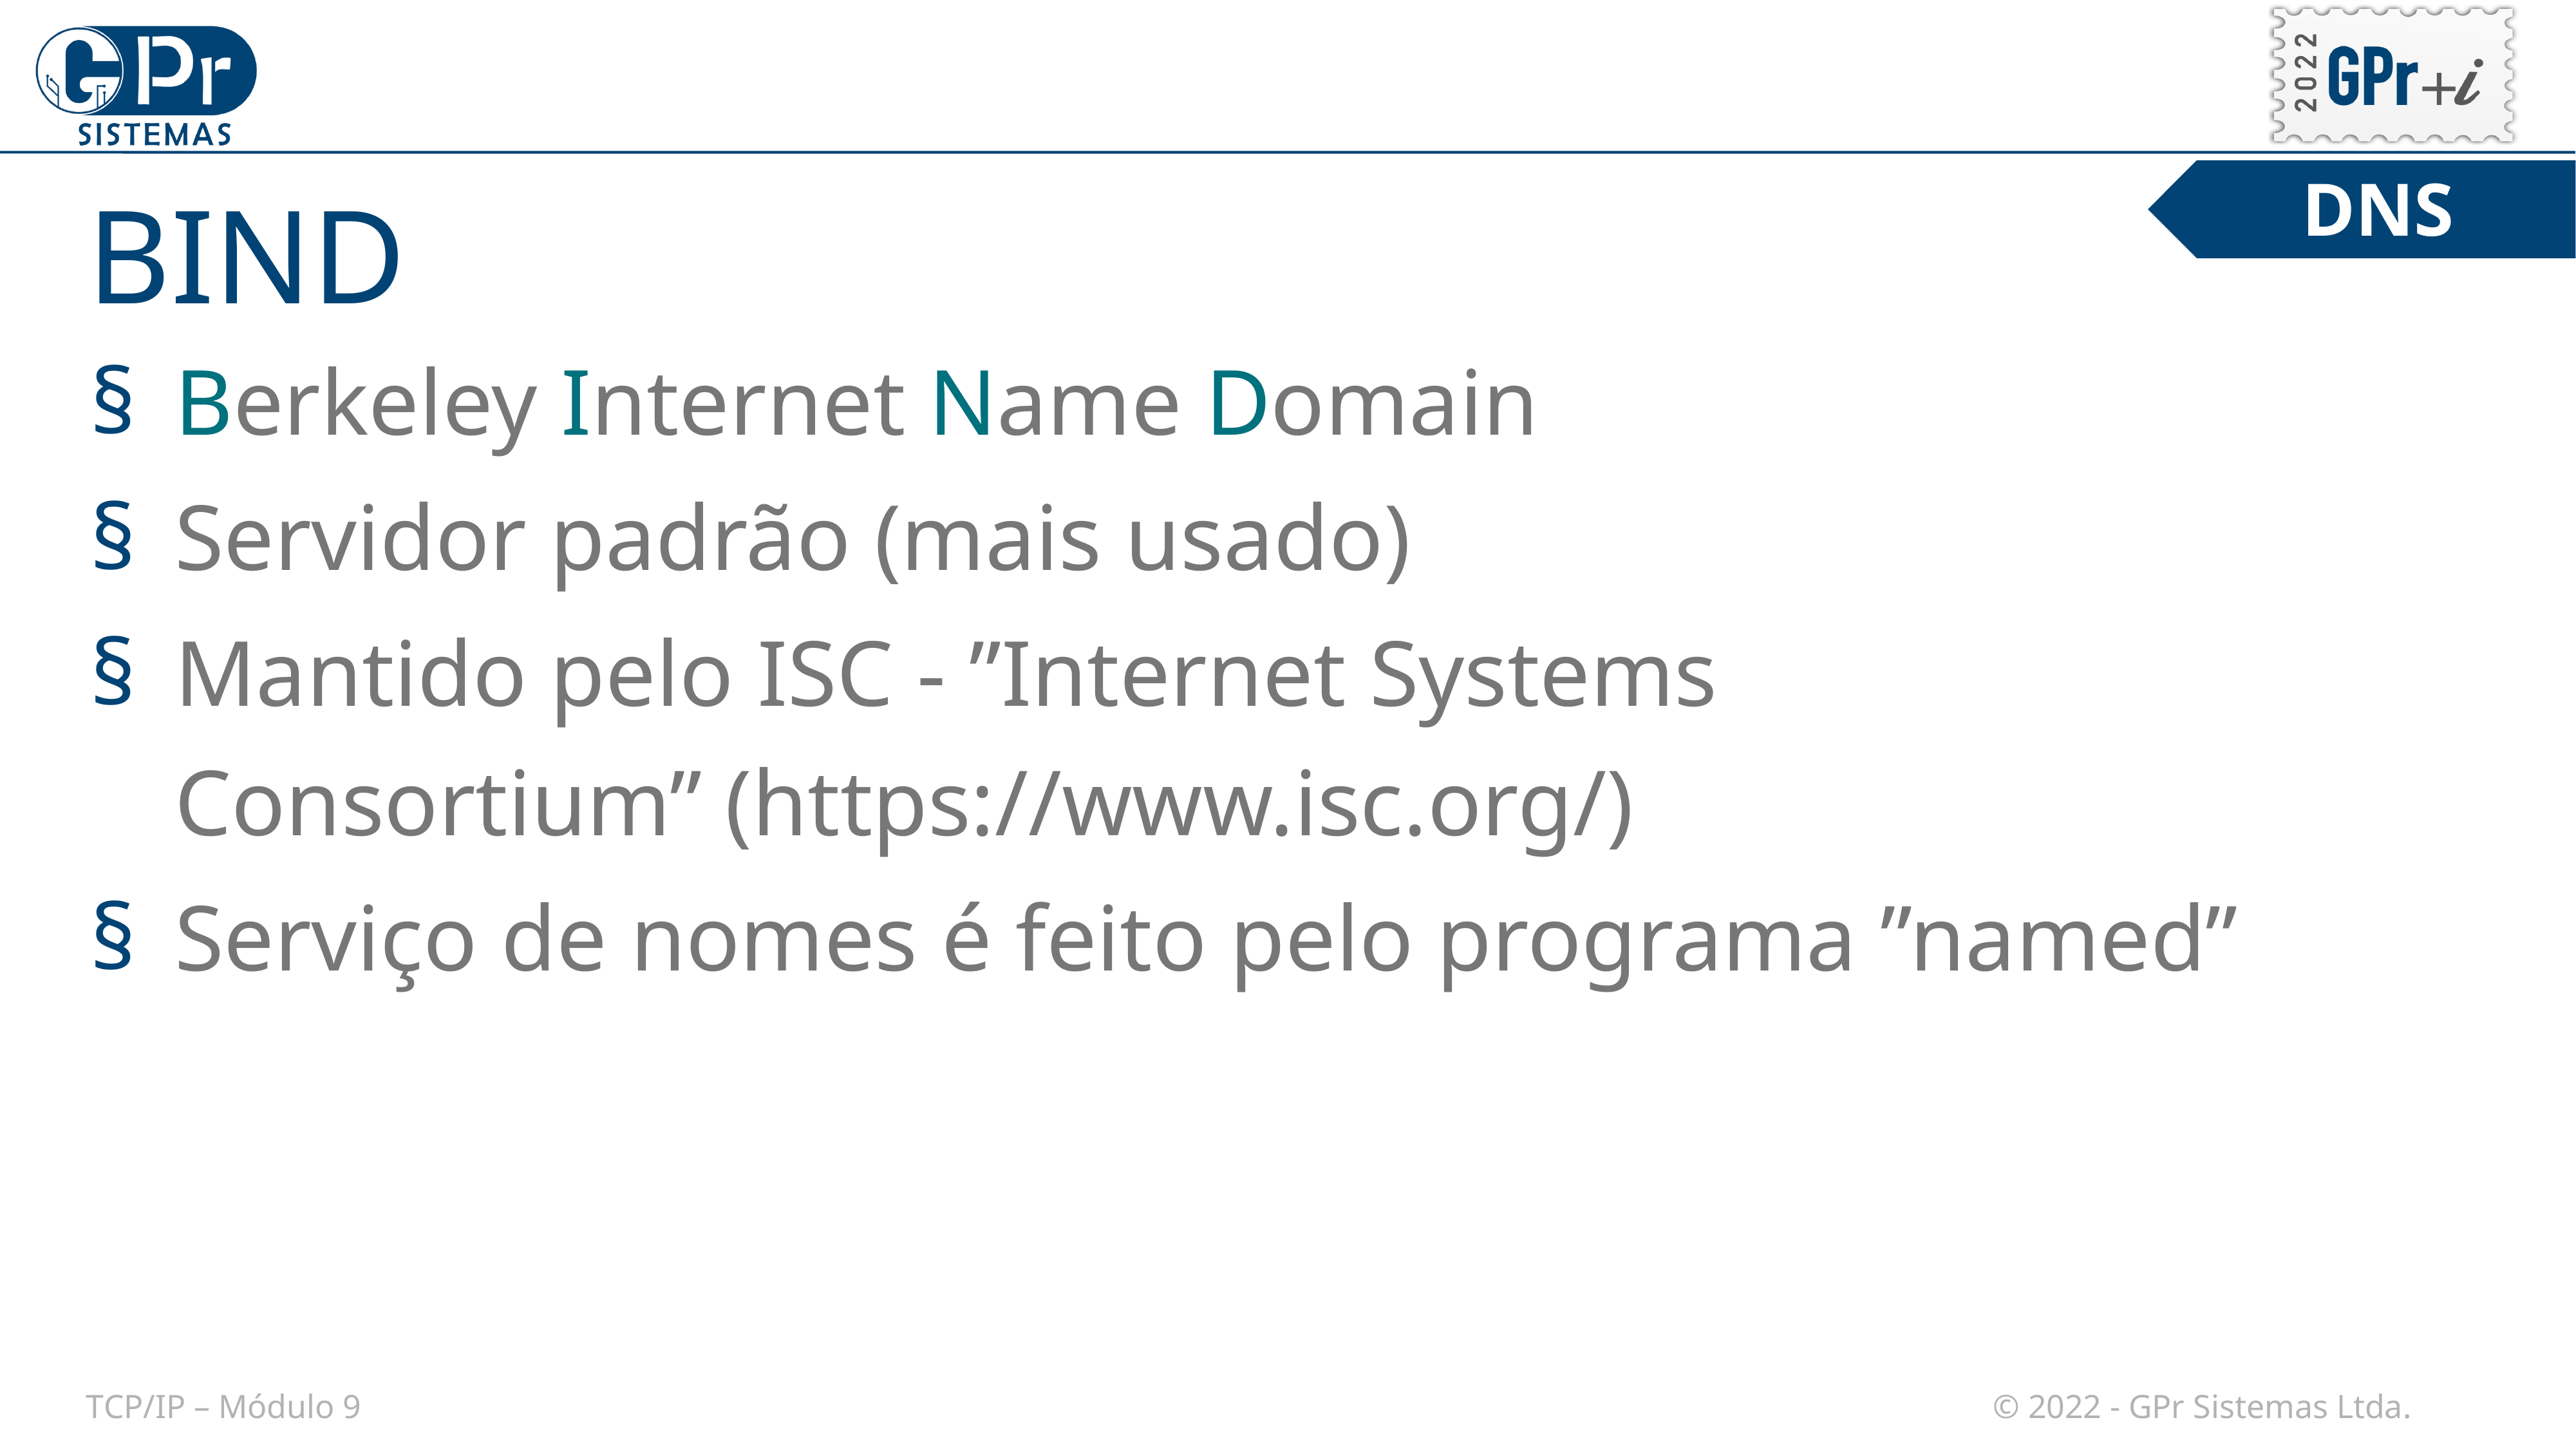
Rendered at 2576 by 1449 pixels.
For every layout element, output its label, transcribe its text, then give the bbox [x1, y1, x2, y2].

text_box [2148, 160, 2576, 258]
picture [34, 26, 257, 147]
list BIND [81, 169, 2101, 343]
text_box DNS [2219, 157, 2537, 256]
picture [2268, 4, 2519, 145]
list Berkeley Internet Name Domain Servidor padrão (mais usado) Mantido pelo ISC - ”Internet Systems Consortium” (https://www.isc.org/) Serviço de nomes é feito pelo programa ”named” [80, 319, 2270, 1087]
